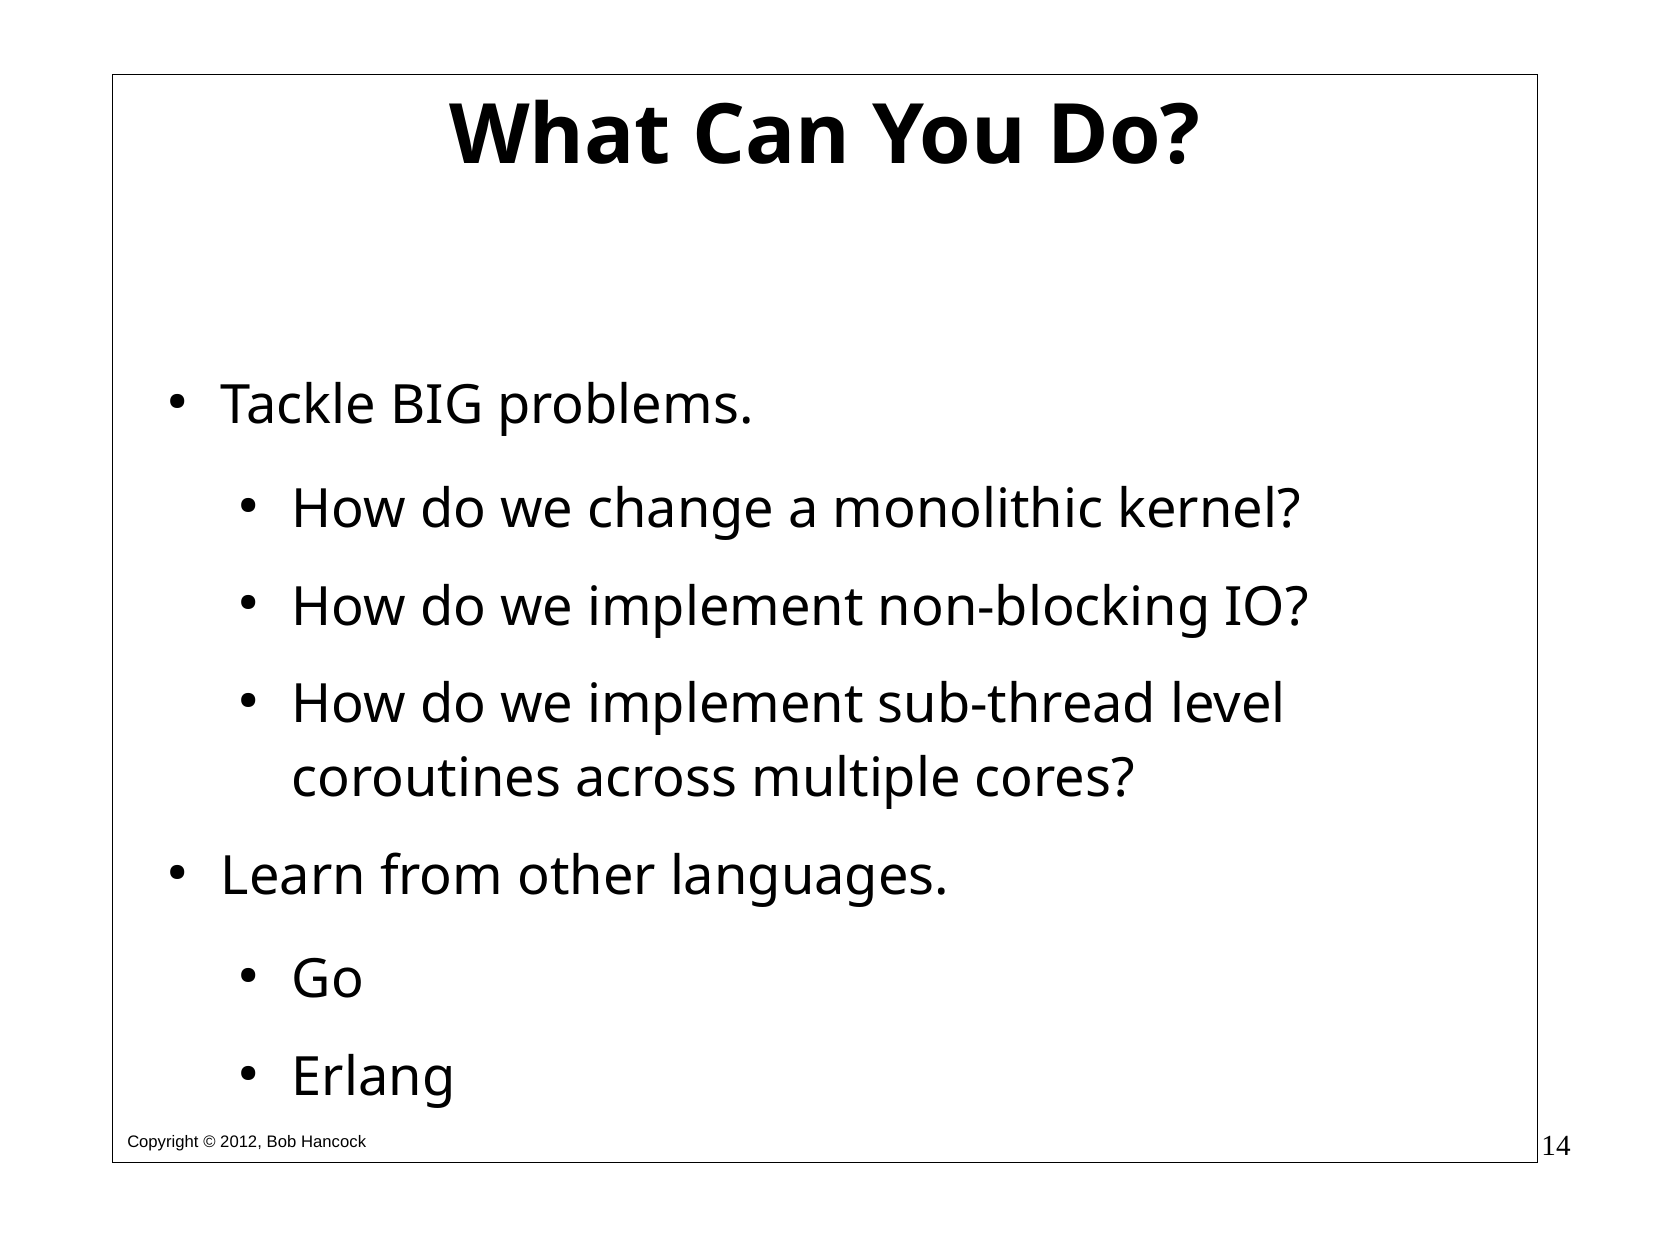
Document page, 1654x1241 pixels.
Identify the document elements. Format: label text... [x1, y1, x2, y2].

title What Can You Do? [112, 75, 1538, 188]
text_box Copyright © 2012, Bob Hancock [112, 1125, 382, 1159]
list Tackle BIG problems. How do we change a monolithic kernel? How do we implement non-blocking IO? How do we implement sub-thread level coroutines across multiple cores? Learn from other languages. Go Erlang [150, 262, 1501, 1126]
